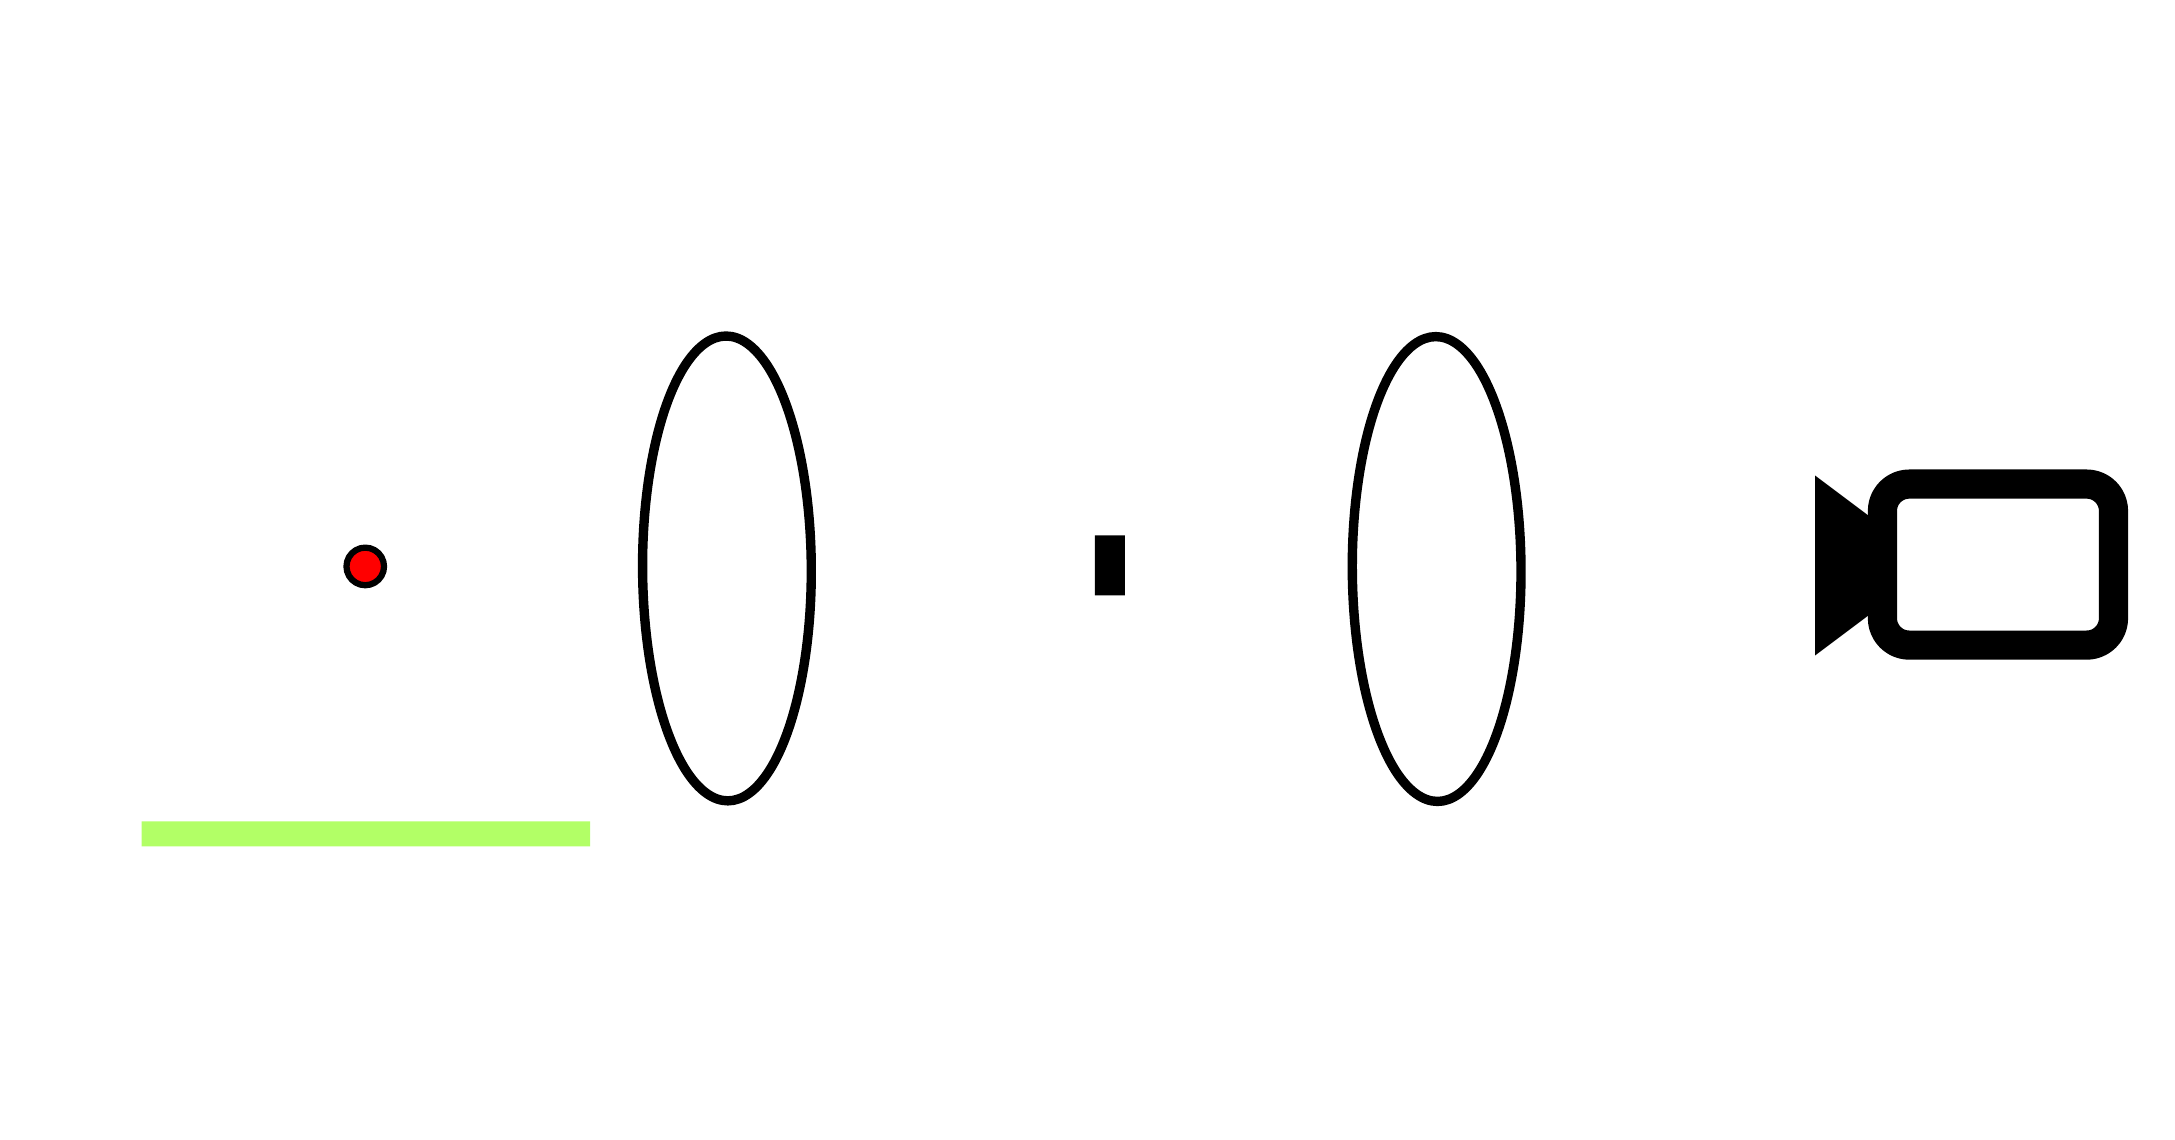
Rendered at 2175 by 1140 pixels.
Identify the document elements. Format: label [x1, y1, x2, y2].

text_box [642, 336, 812, 801]
text_box [1352, 336, 1522, 802]
text_box [1882, 484, 2114, 646]
text_box [1094, 535, 1125, 596]
text_box [1815, 475, 1876, 656]
text_box [346, 547, 385, 586]
